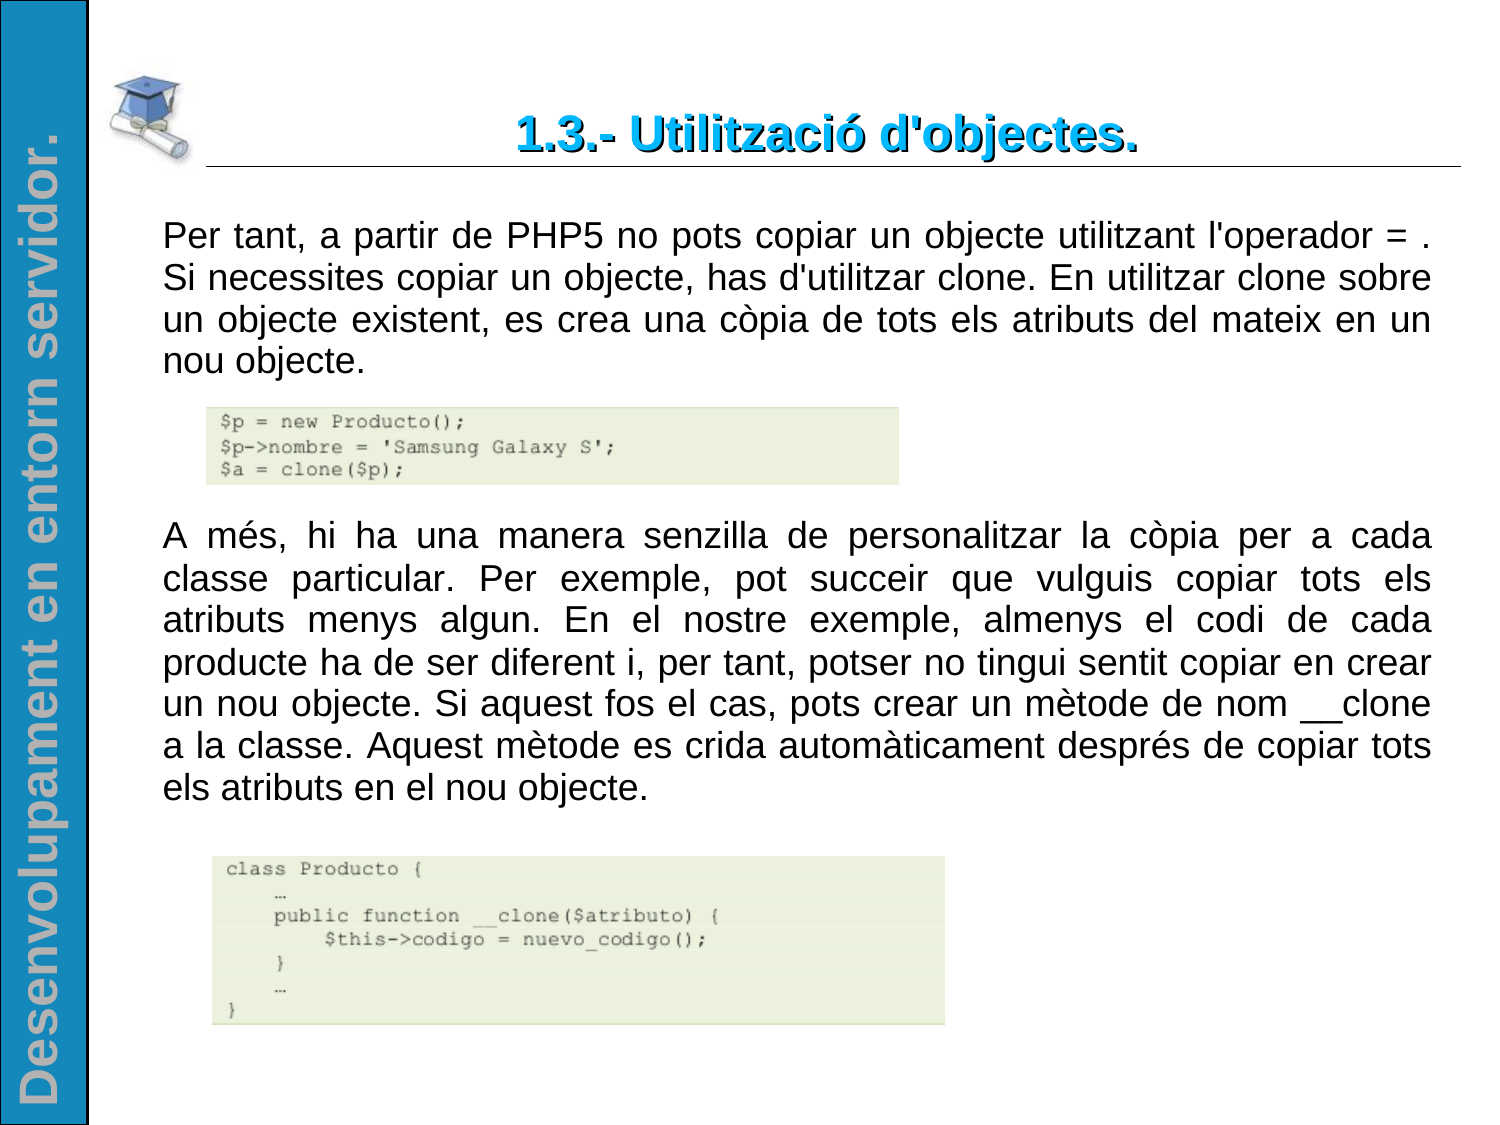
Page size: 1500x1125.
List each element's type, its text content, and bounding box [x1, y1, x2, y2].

text_box Per tant, a partir de PHP5 no pots copiar un objecte utilitzant l'operador = . Si necessites copiar un objecte, has d'utilitzar clone. En utilitzar clone sobre un objecte existent, es crea una còpia de tots els atributs del mateix en un nou objecte. A més, hi ha una manera senzilla de personalitzar la còpia per a cada classe particular. Per exemple, pot succeir que vulguis copiar tots els atributs menys algun. En el nostre exemple, almenys el codi de cada producte ha de ser diferent i, per tant, potser no tingui sentit copiar en crear un nou objecte. Si aquest fos el cas, pots crear un mètode de nom __clone a la classe. Aquest mètode es crida automàticament després de copiar tots els atributs en el nou objecte. [147, 206, 1447, 904]
title 1.3.- Utilització d'objectes. [206, 88, 1447, 178]
picture [212, 856, 945, 1026]
picture [206, 407, 899, 485]
picture [93, 61, 206, 174]
